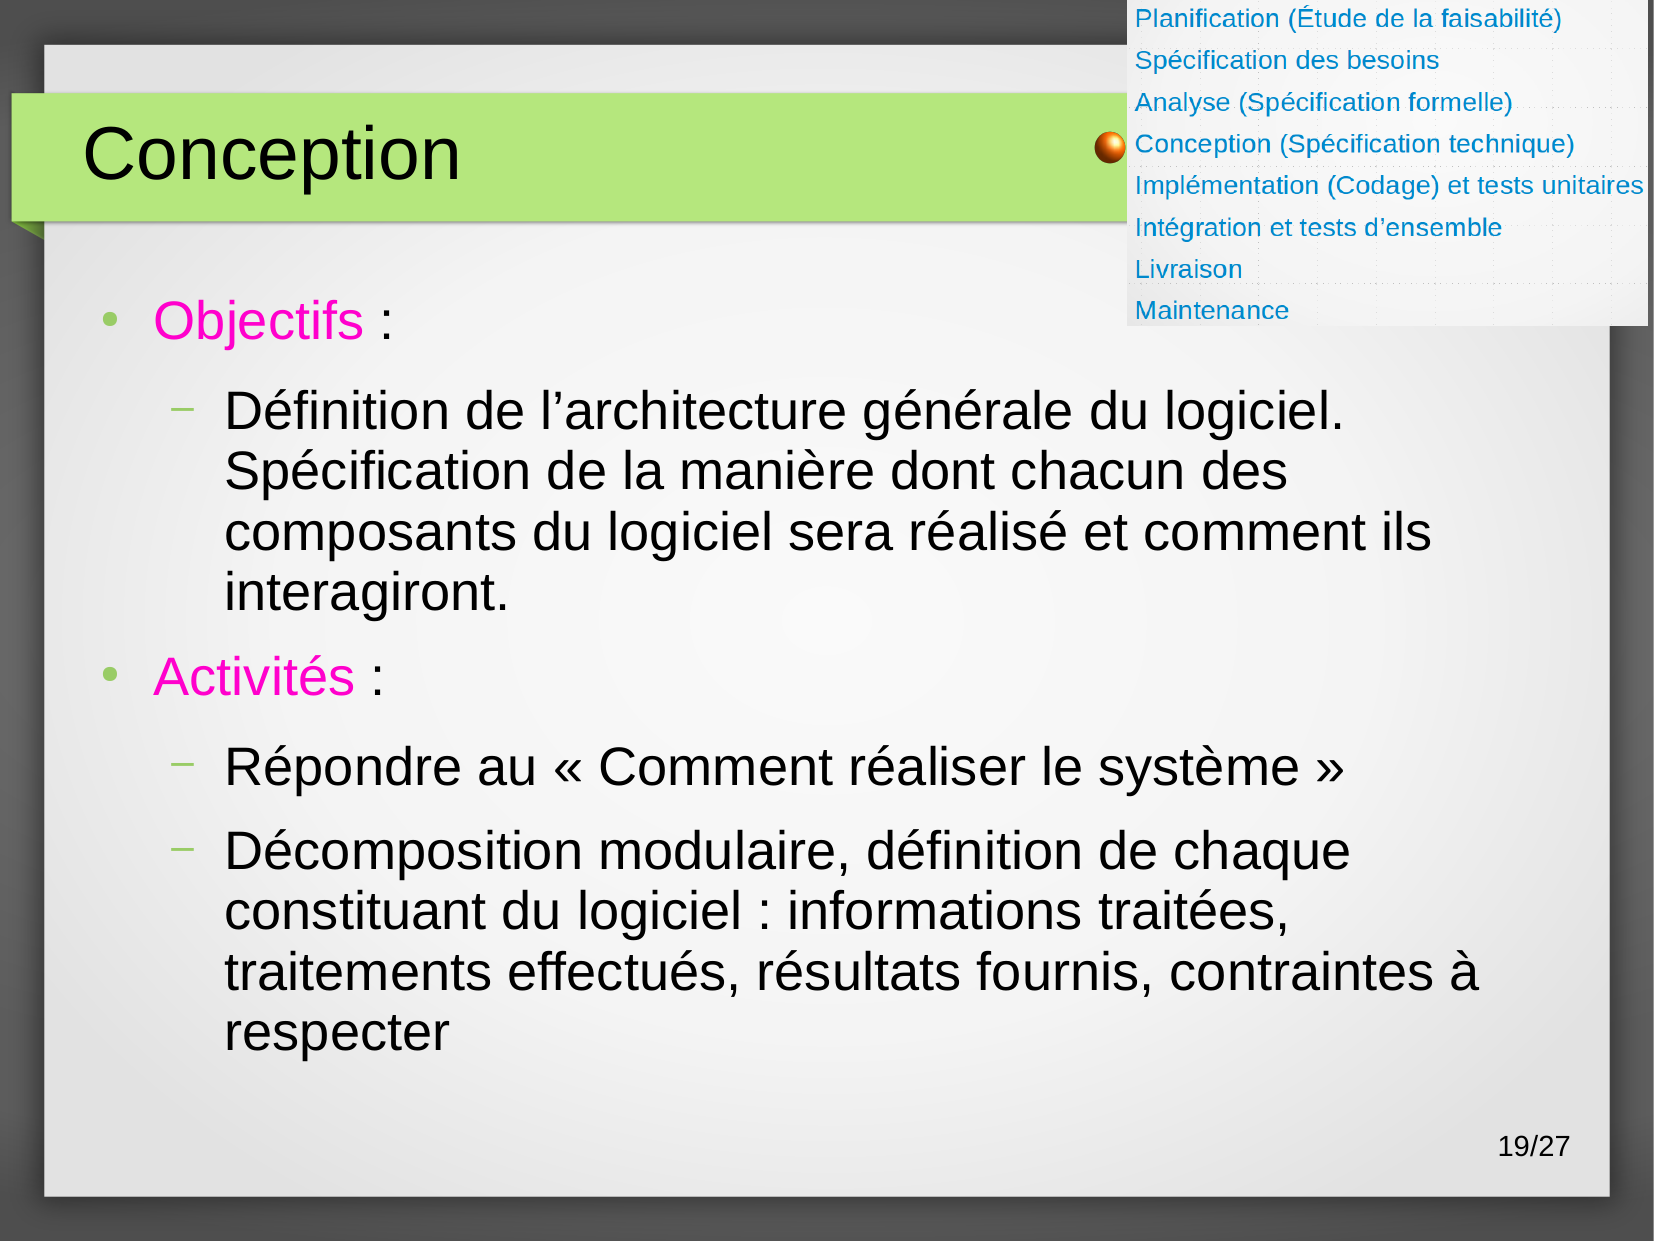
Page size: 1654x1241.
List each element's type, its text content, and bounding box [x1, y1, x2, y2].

picture [0, 0, 1654, 1241]
title Conception [82, 94, 1127, 213]
list Objectifs : Définition de l’architecture générale du logiciel. Spécification de la manière dont chacun des composants du logiciel sera réalisé et comment ils interagiront. Activités : Répondre au « Comment réaliser le système » Décomposition modulaire, définition de chaque constituant du logiciel : informations traitées, traitements effectués, résultats fournis, contraintes à respecter [82, 290, 1571, 1126]
